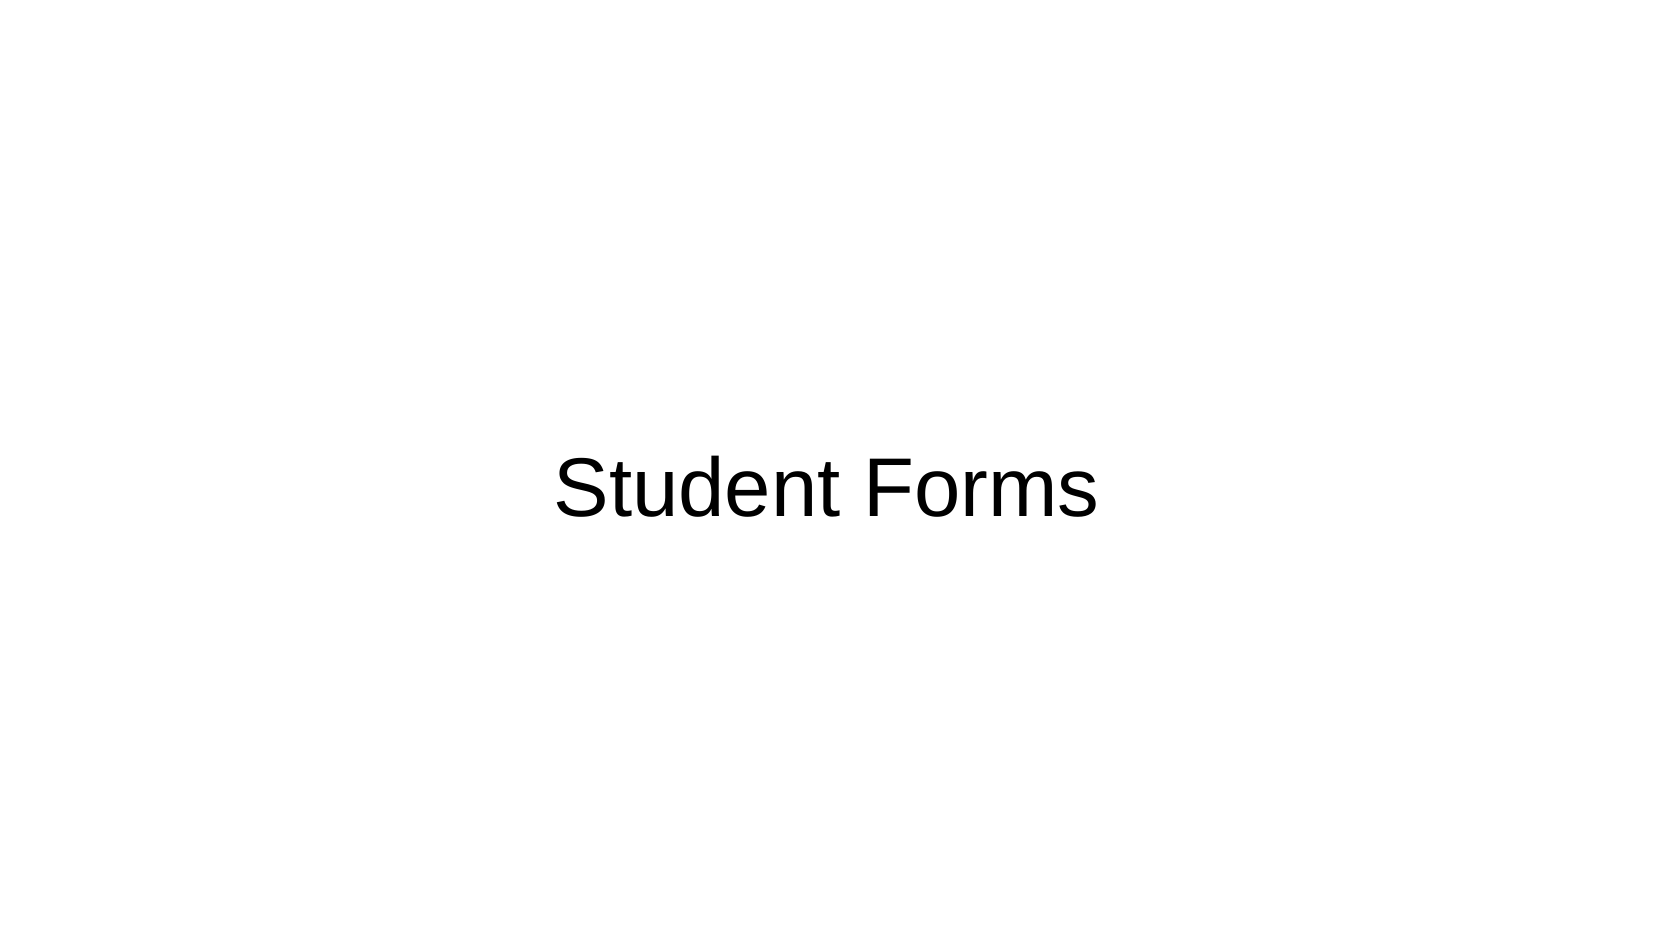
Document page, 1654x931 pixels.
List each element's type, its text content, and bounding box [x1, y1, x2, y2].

subtitle Student Forms [82, 217, 1571, 758]
